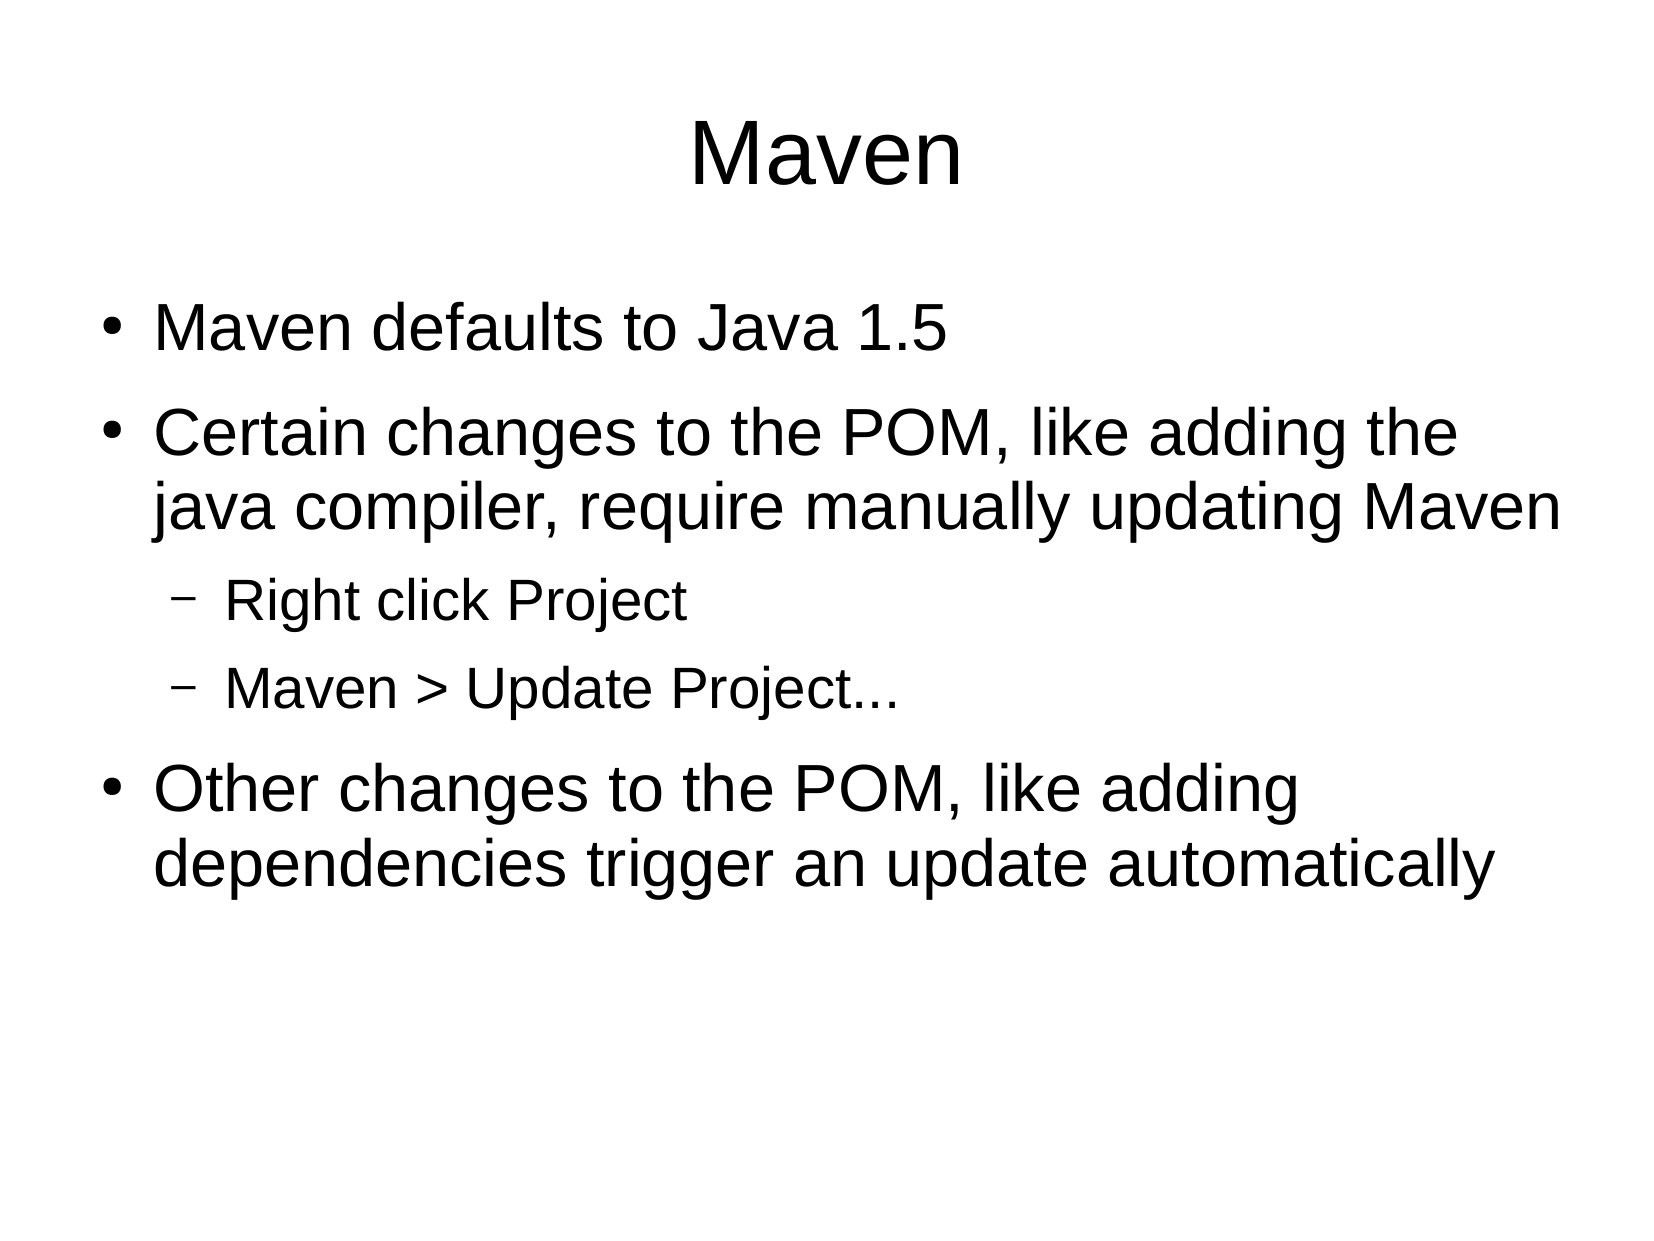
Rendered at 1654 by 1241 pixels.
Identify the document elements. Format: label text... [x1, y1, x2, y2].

title Maven [82, 49, 1571, 257]
list Maven defaults to Java 1.5 Certain changes to the POM, like adding the java compiler, require manually updating Maven Right click Project Maven > Update Project... Other changes to the POM, like adding dependencies trigger an update automatically [82, 290, 1571, 1193]
